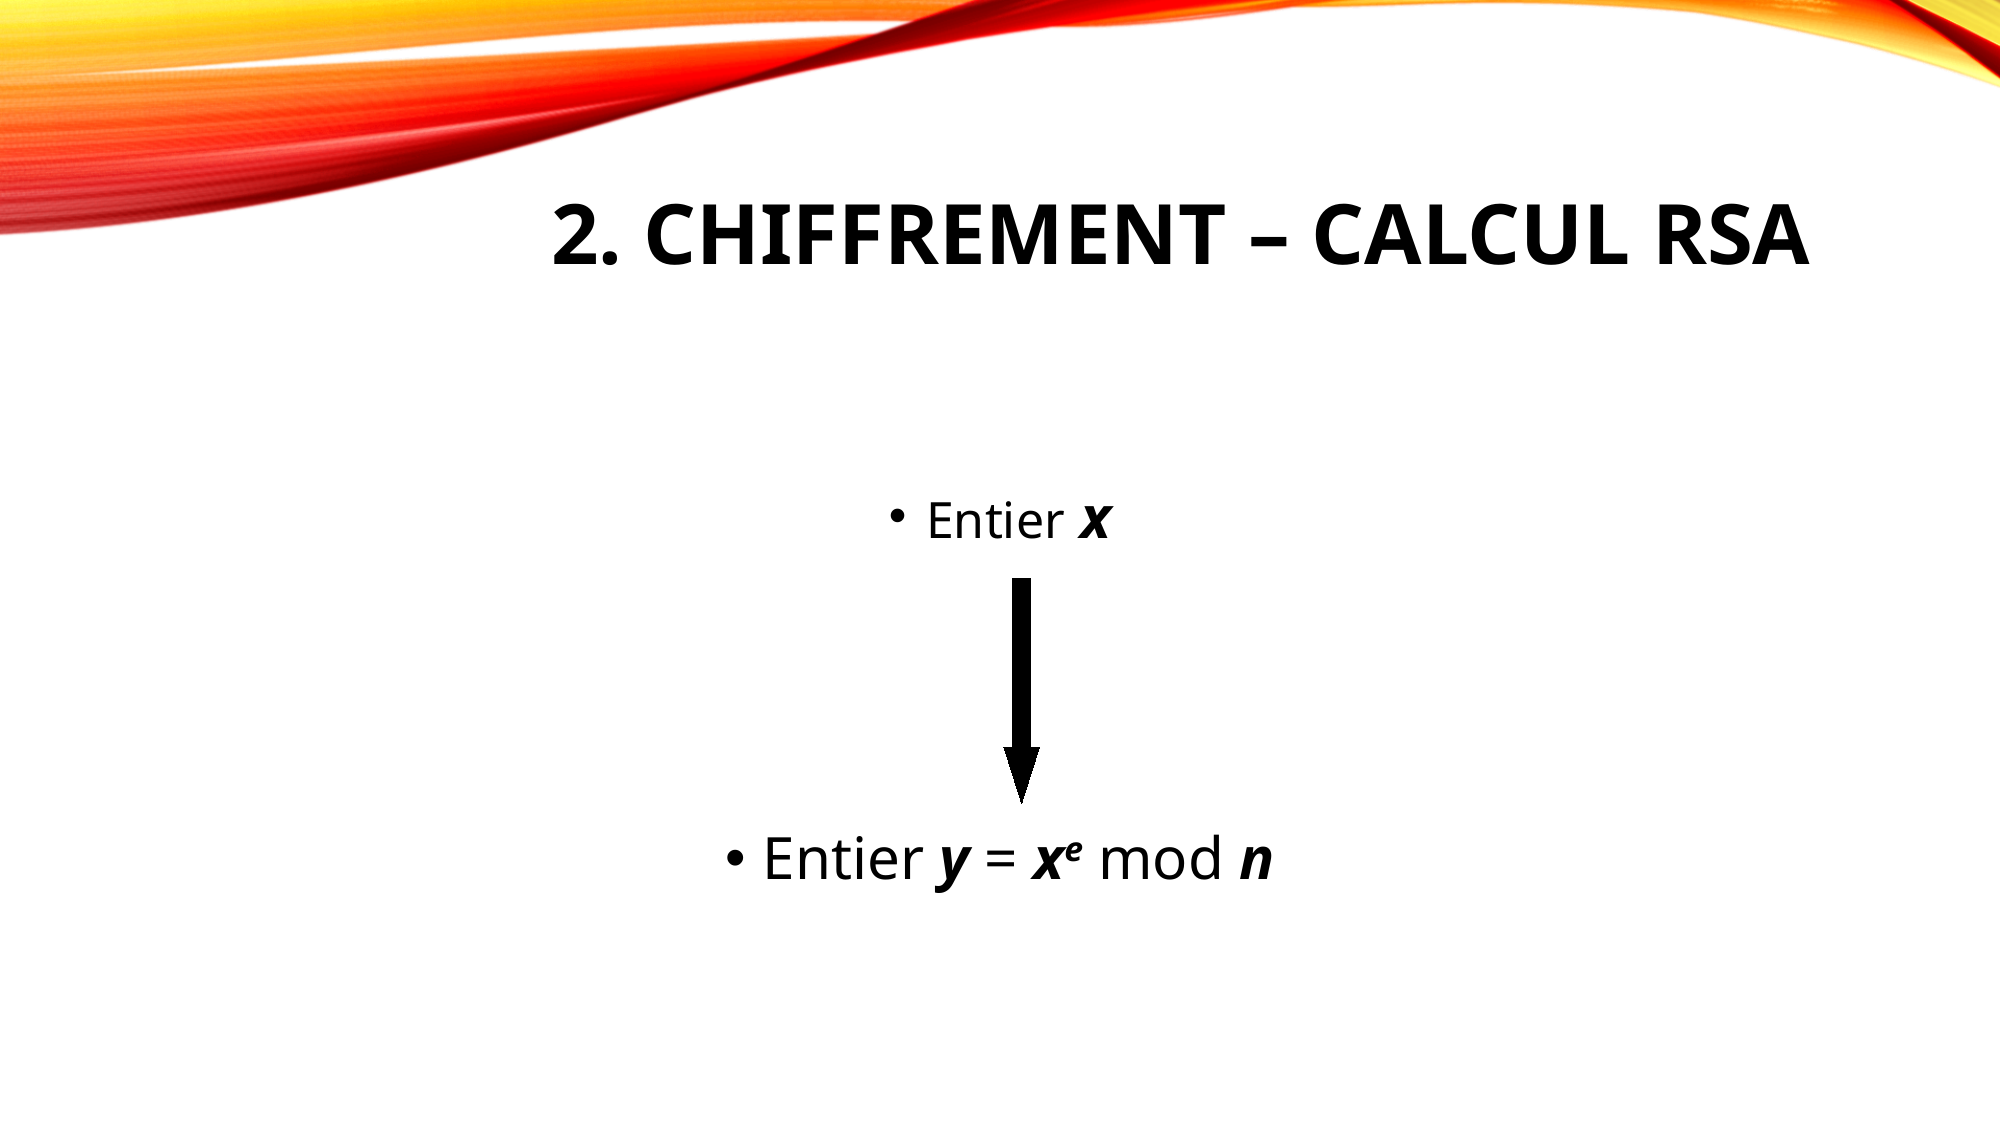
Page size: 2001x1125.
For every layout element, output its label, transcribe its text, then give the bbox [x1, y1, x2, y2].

picture [0, 0, 2000, 237]
text_box [1003, 578, 1040, 804]
text_box Entier x Entier y = xe mod n [112, 360, 1888, 1021]
text_box 2. Chiffrement – calcul RSA [474, 125, 1888, 338]
